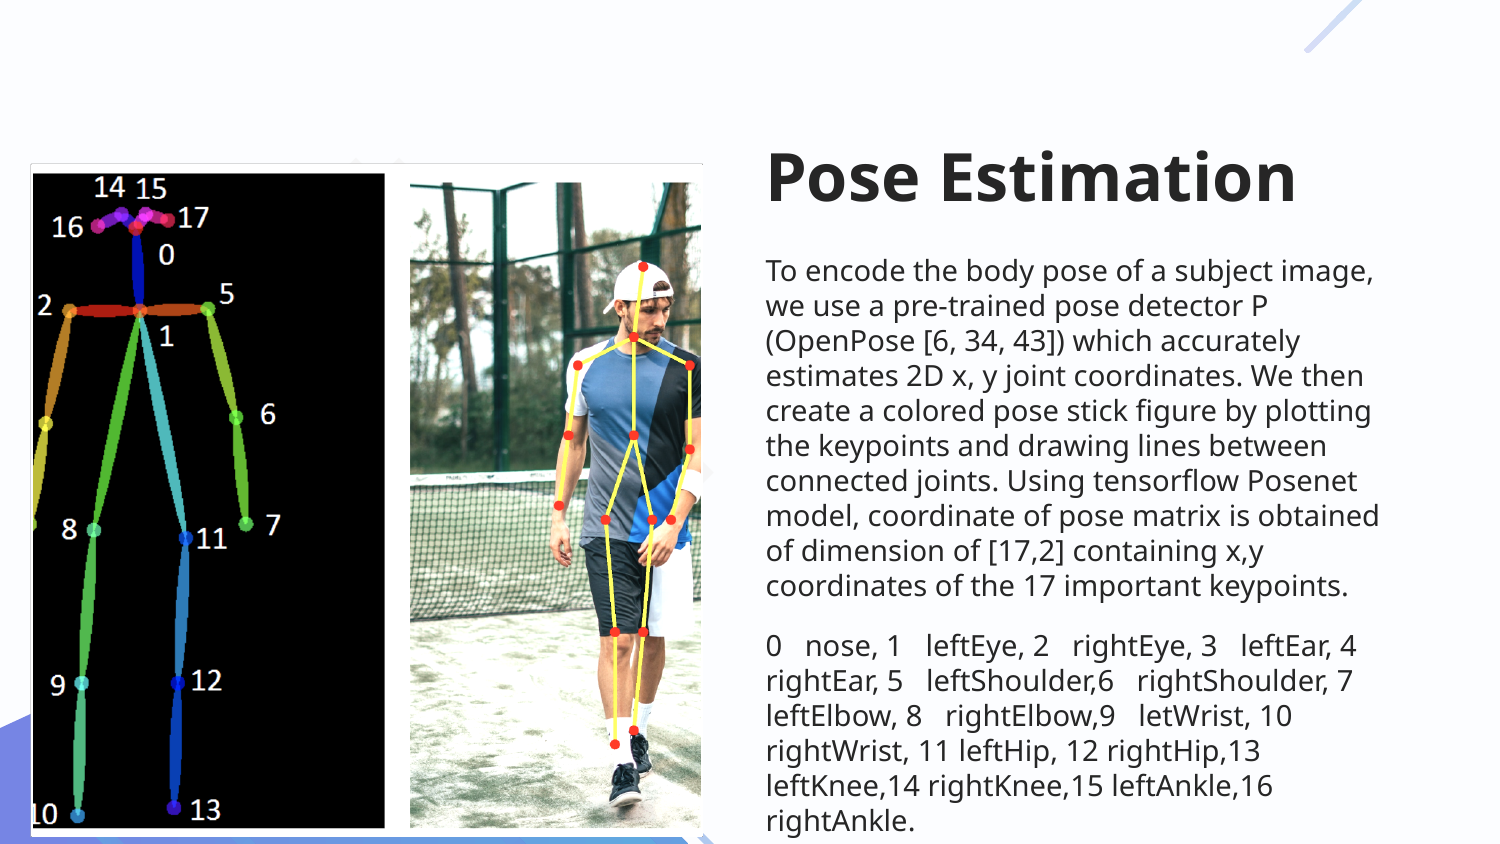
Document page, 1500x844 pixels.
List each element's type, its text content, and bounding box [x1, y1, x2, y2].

picture [32, 165, 701, 835]
list To encode the body pose of a subject image, we use a pre-trained pose detector P (OpenPose [6, 34, 43]) which accurately estimates 2D x, y joint coordinates. We then create a colored pose stick figure by plotting the keypoints and drawing lines between connected joints. Using tensorflow Posenet model, coordinate of pose matrix is obtained of dimension of [17,2] containing x,y coordinates of the 17 important keypoints. 0 nose, 1 leftEye, 2 rightEye, 3 leftEar, 4 rightEar, 5 leftShoulder,6 rightShoulder, 7 leftElbow, 8 rightElbow,9 letWrist, 10 rightWrist, 11 leftHip, 12 rightHip,13 leftKnee,14 rightKnee,15 leftAnkle,16 rightAnkle. [750, 237, 1424, 812]
title Pose Estimation [750, 55, 1424, 222]
